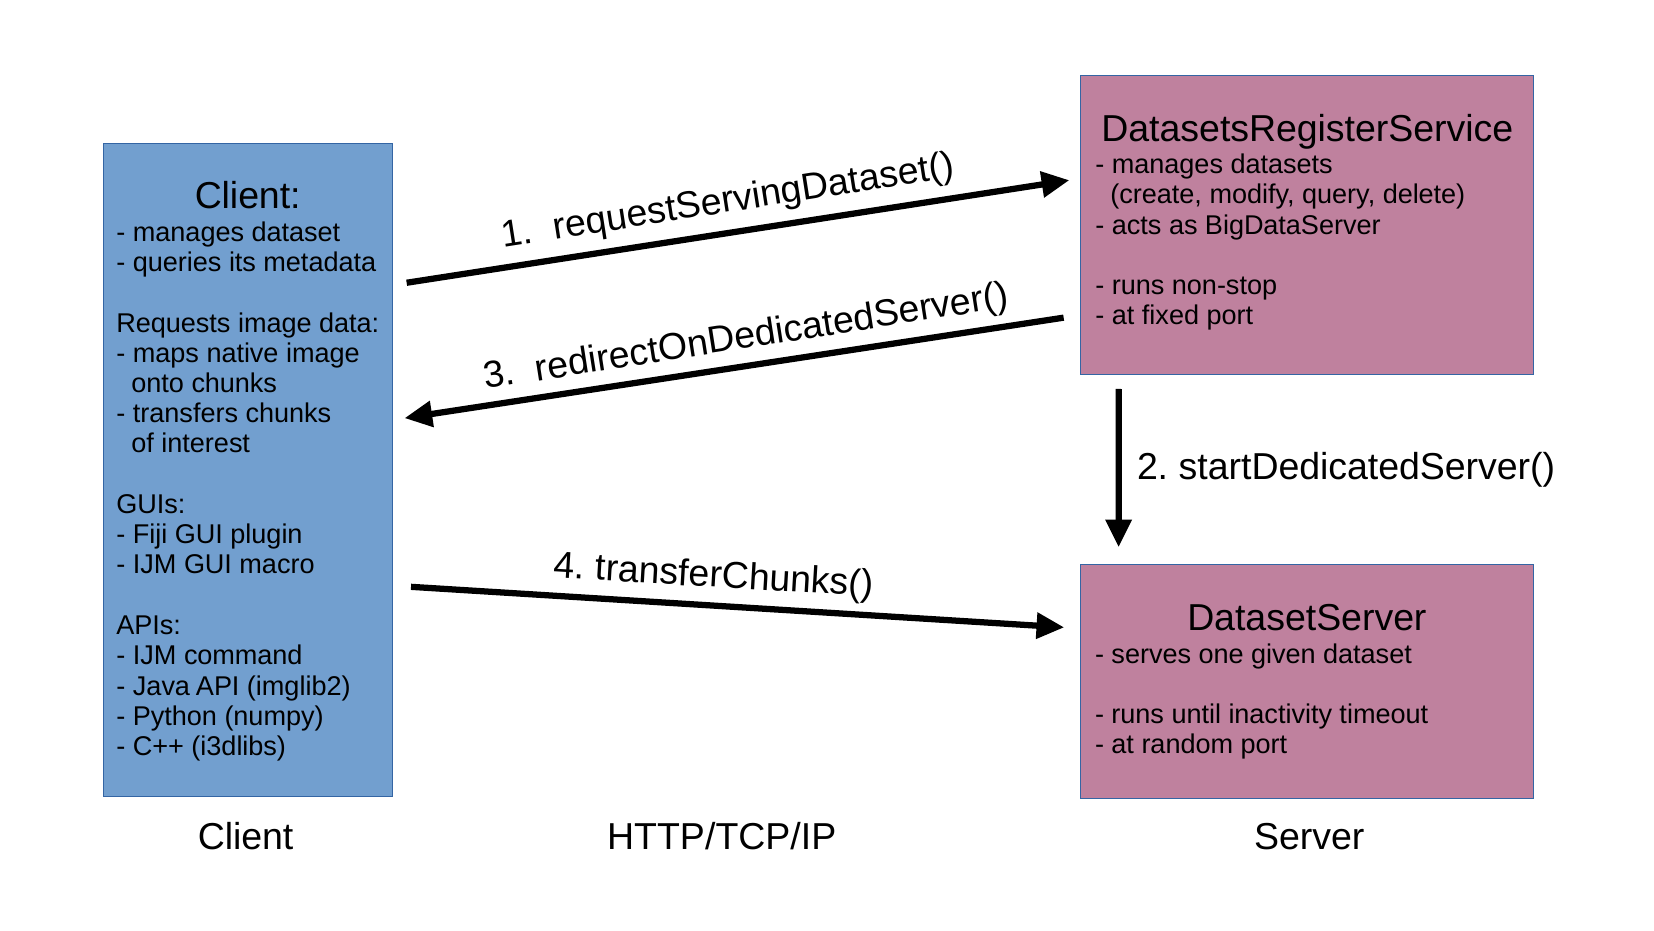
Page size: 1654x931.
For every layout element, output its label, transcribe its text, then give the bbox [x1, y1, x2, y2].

text_box 2. startDedicatedServer() [1122, 438, 1580, 496]
text_box DatasetsRegisterService - manages datasets (create, modify, query, delete) - acts as BigDataServer - runs non-stop - at fixed port [1080, 75, 1534, 375]
text_box 3. redirectOnDedicatedServer() [464, 261, 1040, 407]
text_box Client HTTP/TCP/IP Server [99, 807, 1534, 865]
text_box DatasetServer - serves one given dataset - runs until inactivity timeout - at random port [1080, 564, 1534, 799]
text_box 1. requestServingDataset() [482, 123, 1032, 265]
text_box 4. transferChunks() [537, 535, 922, 615]
text_box Client: - manages dataset - queries its metadata Requests image data: - maps native image onto chunks - transfers chunks of interest GUIs: - Fiji GUI plugin - IJM GUI macro APIs: - IJM command - Java API (imglib2) - Python (numpy) - C++ (i3dlibs) [103, 143, 393, 797]
